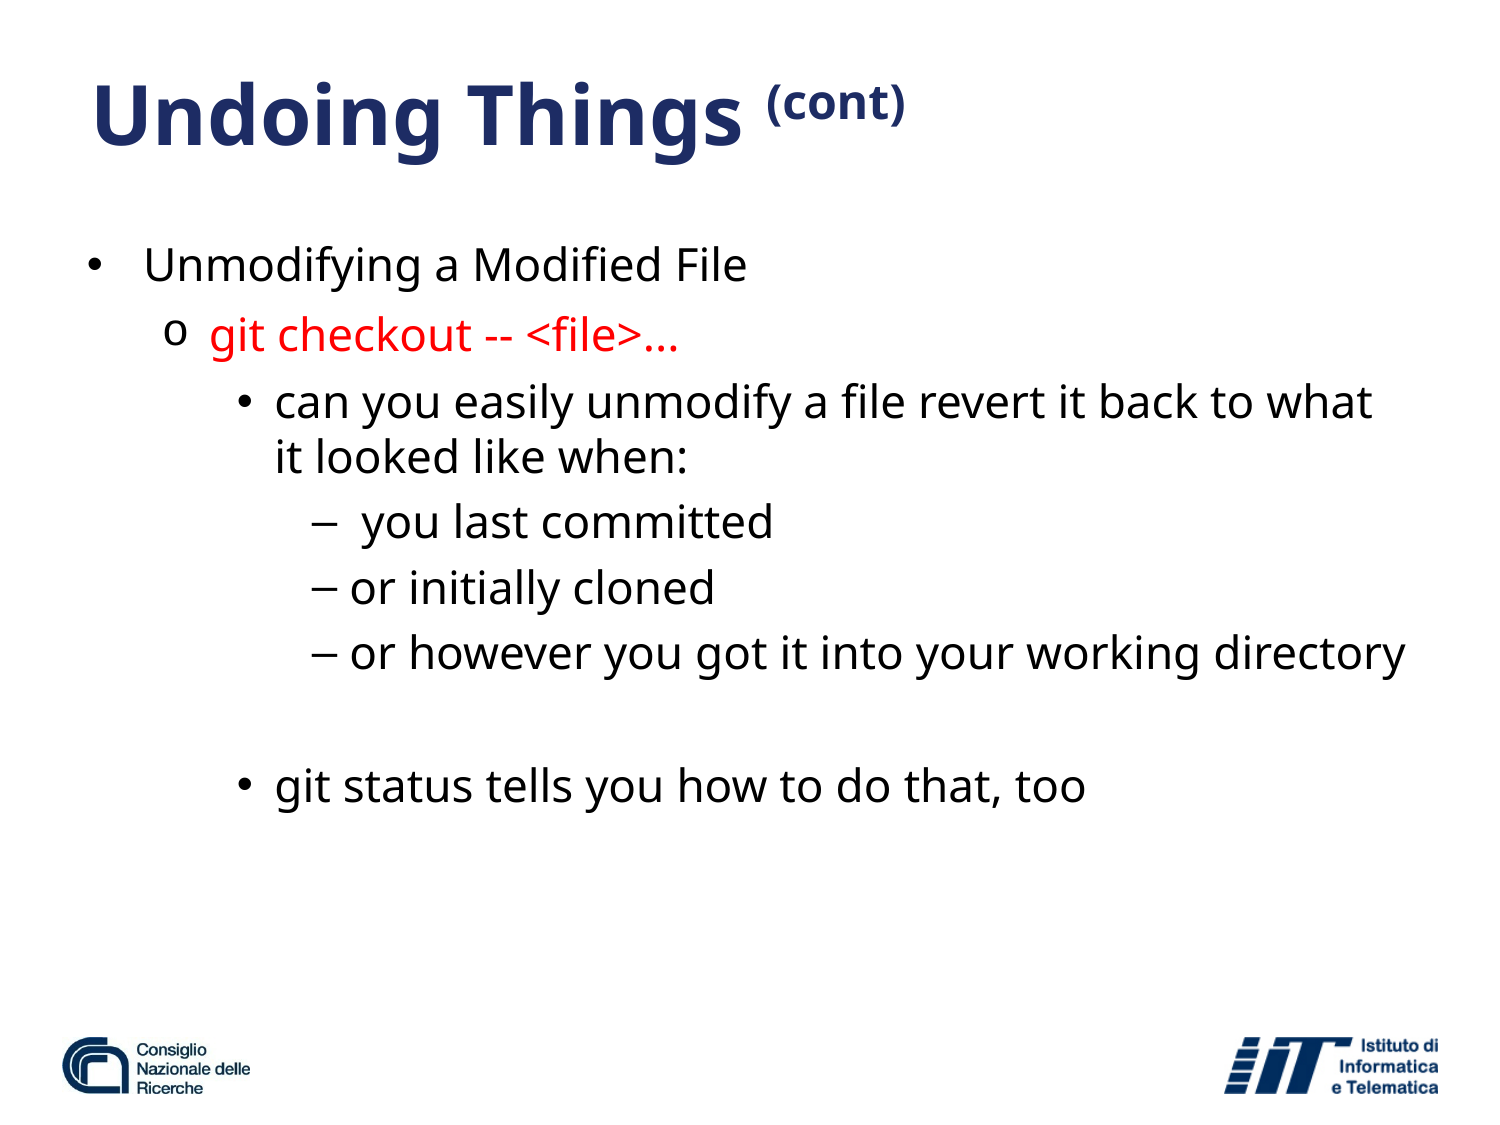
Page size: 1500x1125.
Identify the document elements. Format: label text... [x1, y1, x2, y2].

list Unmodifying a Modified File git checkout -- <file>... can you easily unmodify a file revert it back to what it looked like when: you last committed or initially cloned or however you got it into your working directory git status tells you how to do that, too [71, 228, 1422, 1022]
title Undoing Things (cont) [74, 45, 1449, 180]
picture [1224, 1037, 1438, 1094]
picture [62, 1037, 250, 1094]
